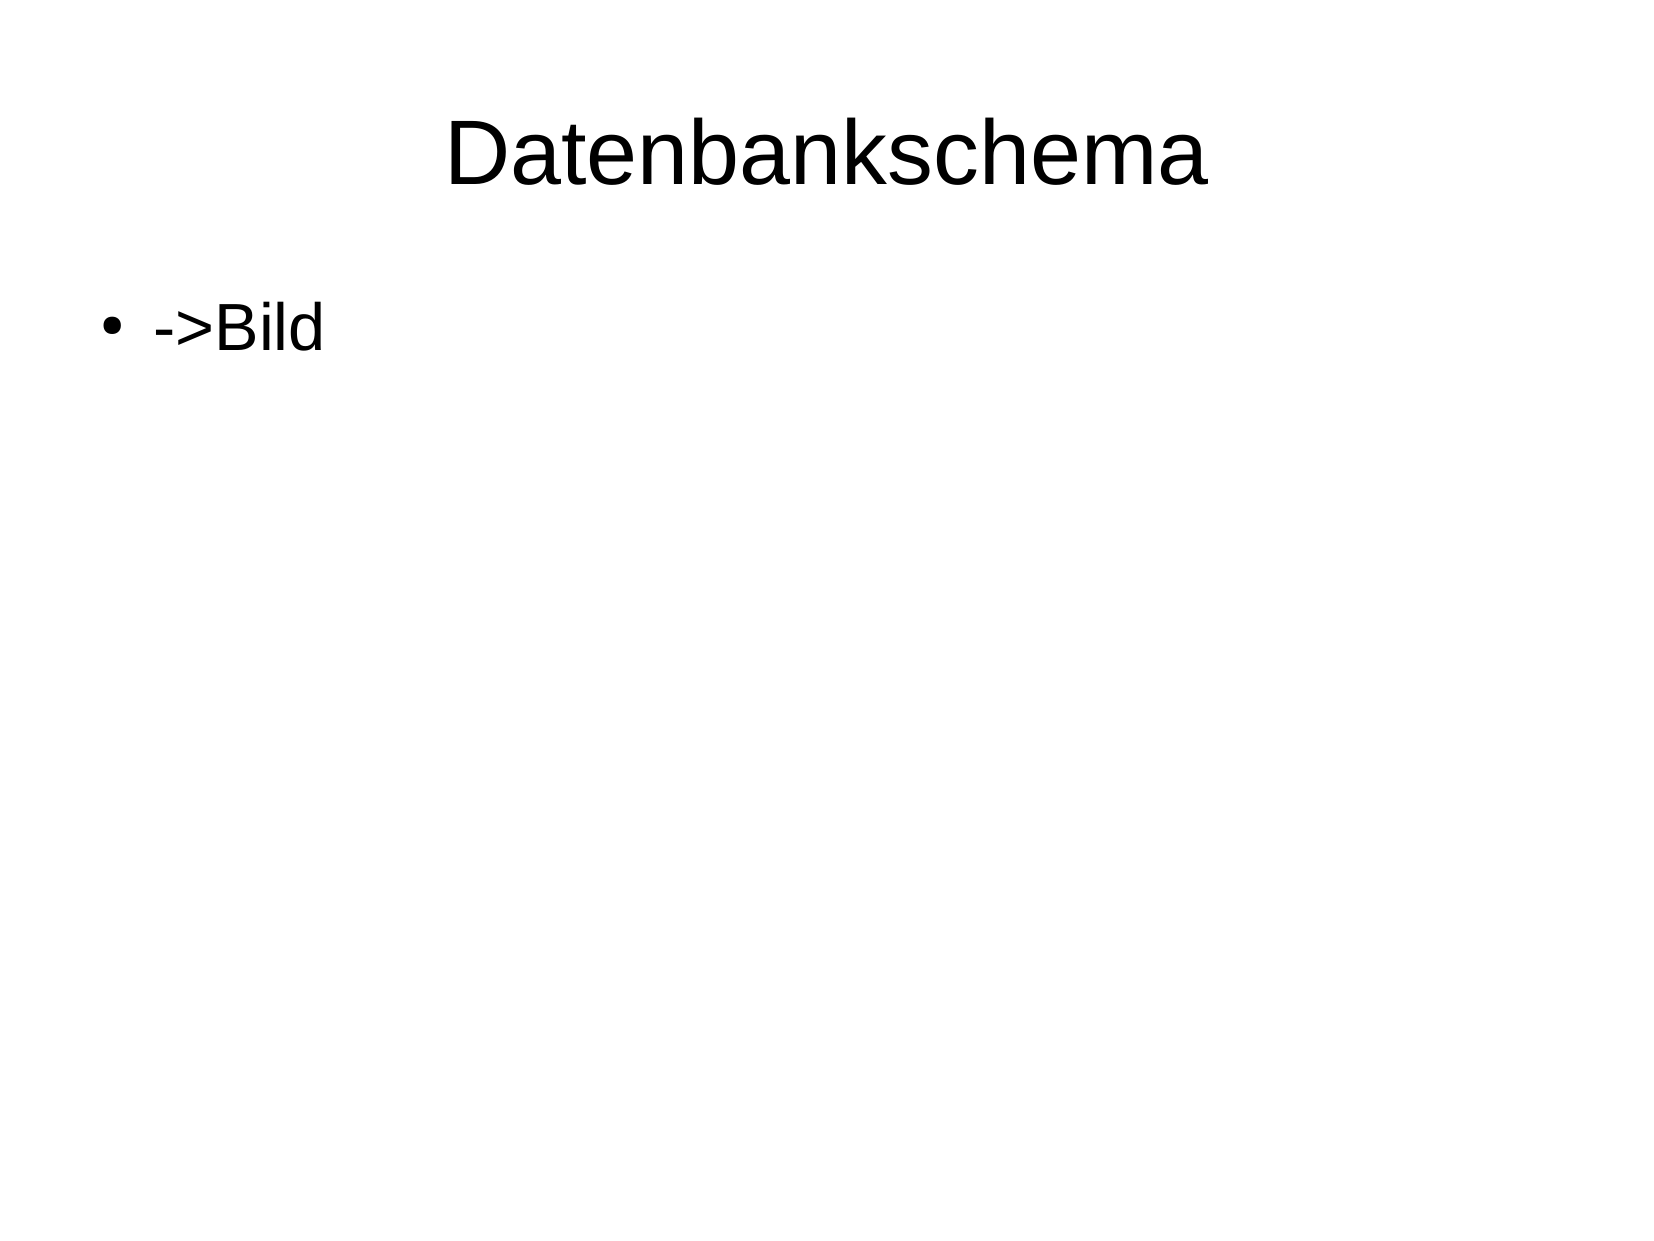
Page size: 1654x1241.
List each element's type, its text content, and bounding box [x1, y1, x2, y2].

title Datenbankschema [82, 49, 1571, 257]
list ->Bild [82, 290, 1571, 1010]
